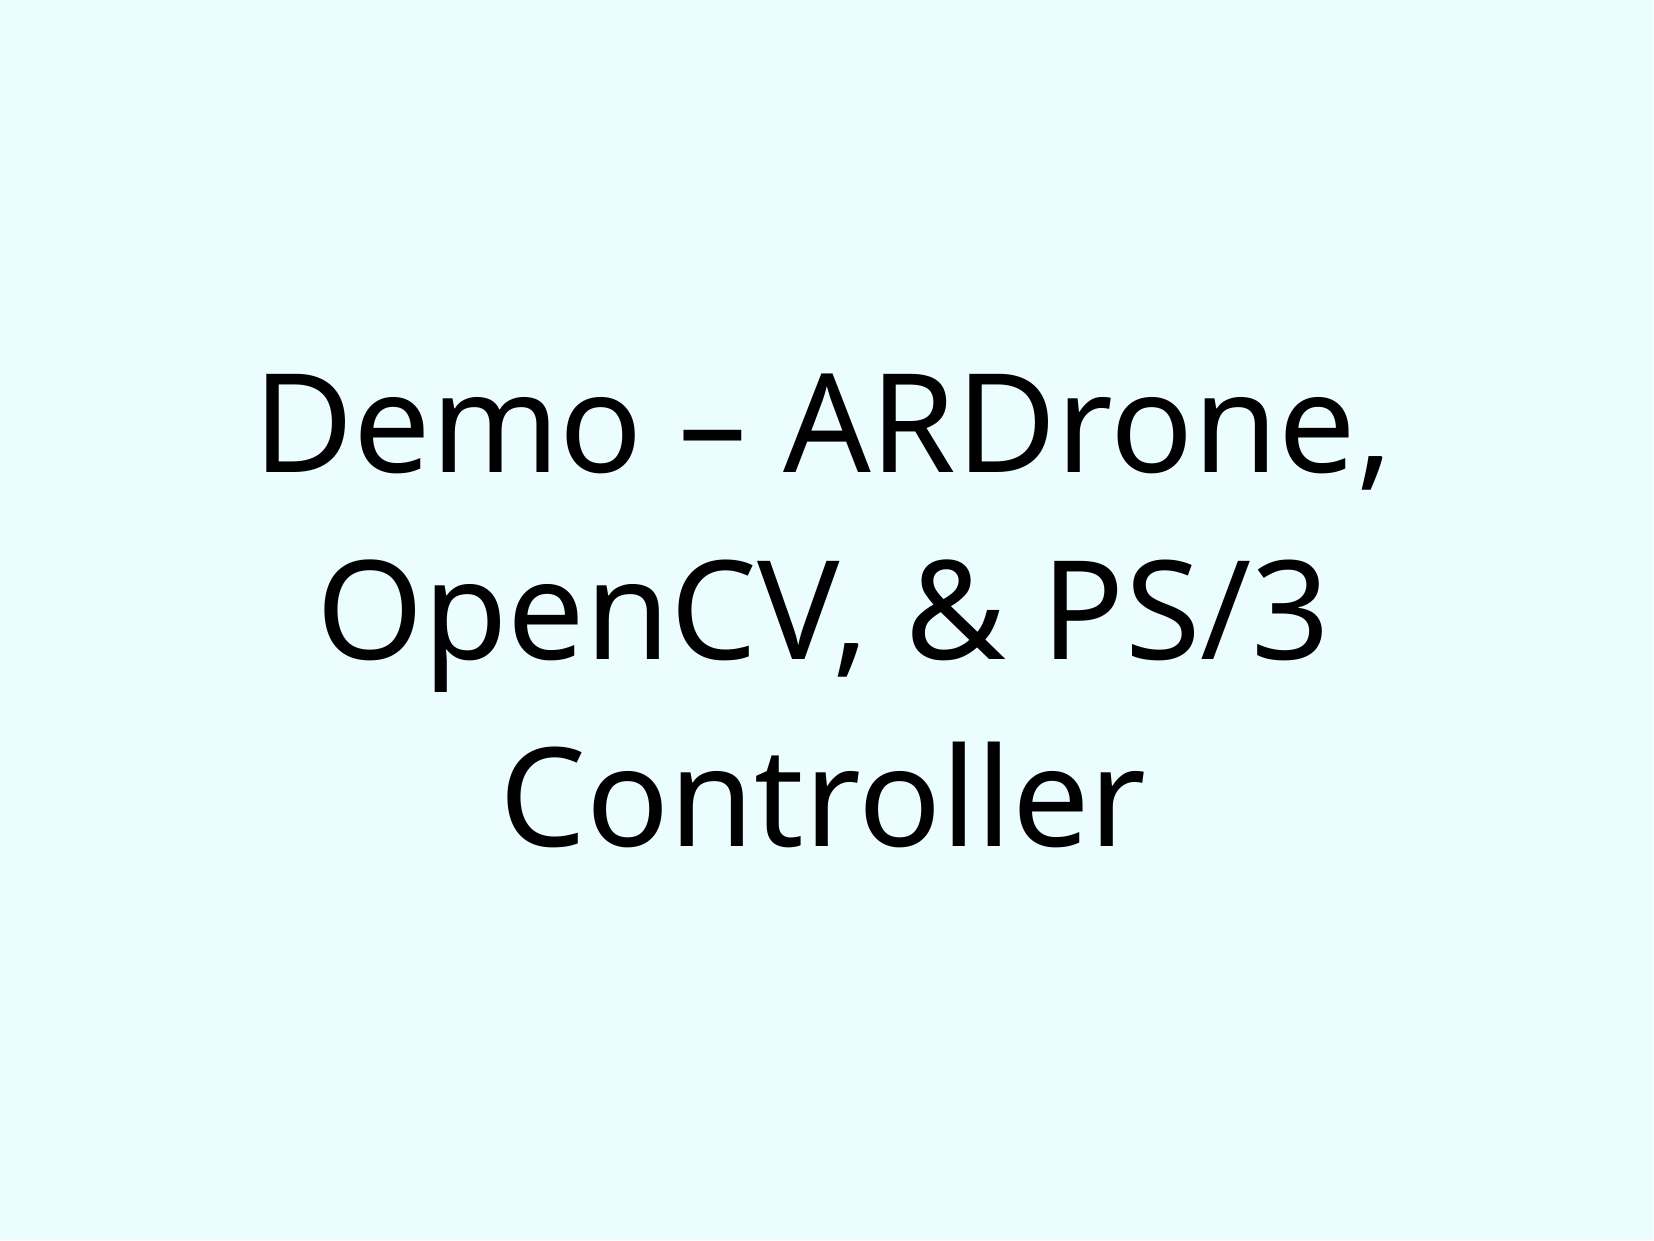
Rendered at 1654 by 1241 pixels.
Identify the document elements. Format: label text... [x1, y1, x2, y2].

text_box Demo – ARDrone, OpenCV, & PS/3 Controller [79, 69, 1568, 1144]
